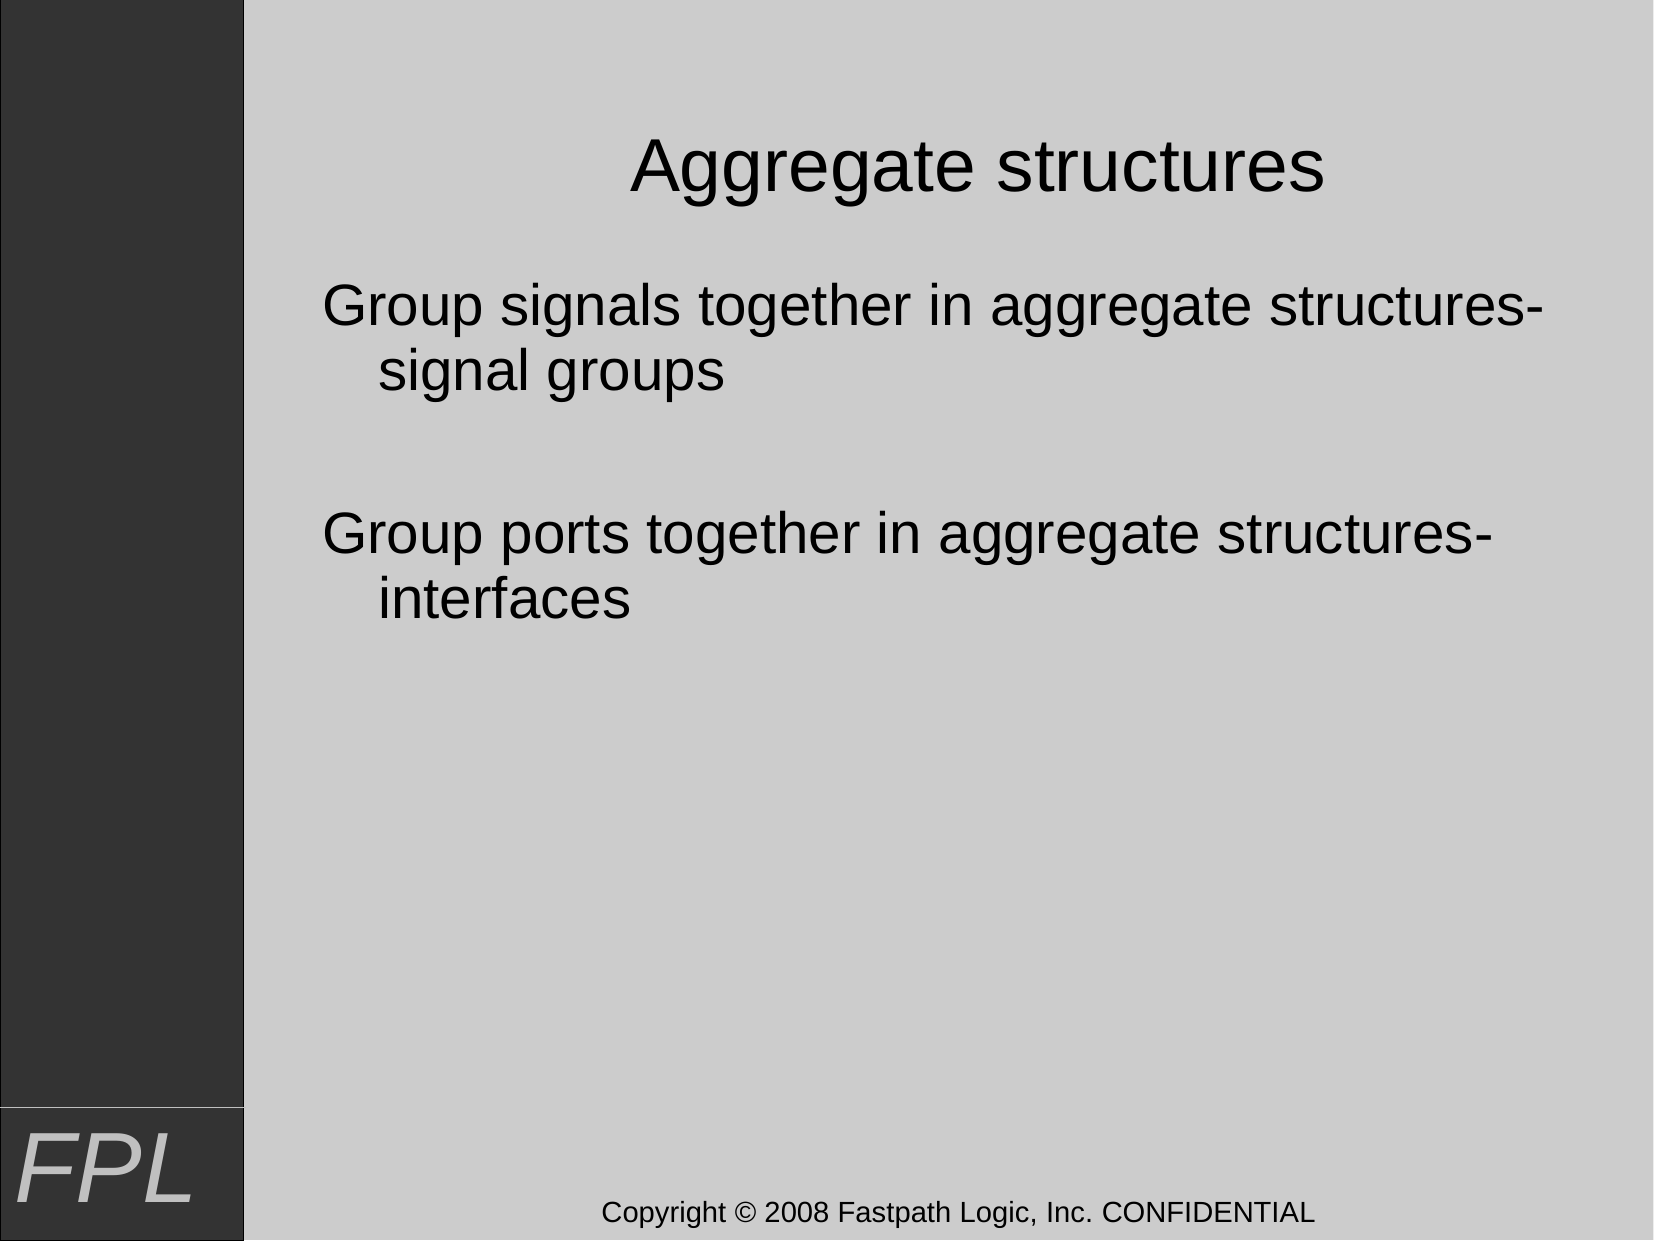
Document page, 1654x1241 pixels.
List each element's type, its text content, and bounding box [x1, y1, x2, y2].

title Aggregate structures [426, 57, 1529, 272]
list Group signals together in aggregate structures-signal groups Group ports together in aggregate structures-interfaces [322, 272, 1634, 1179]
